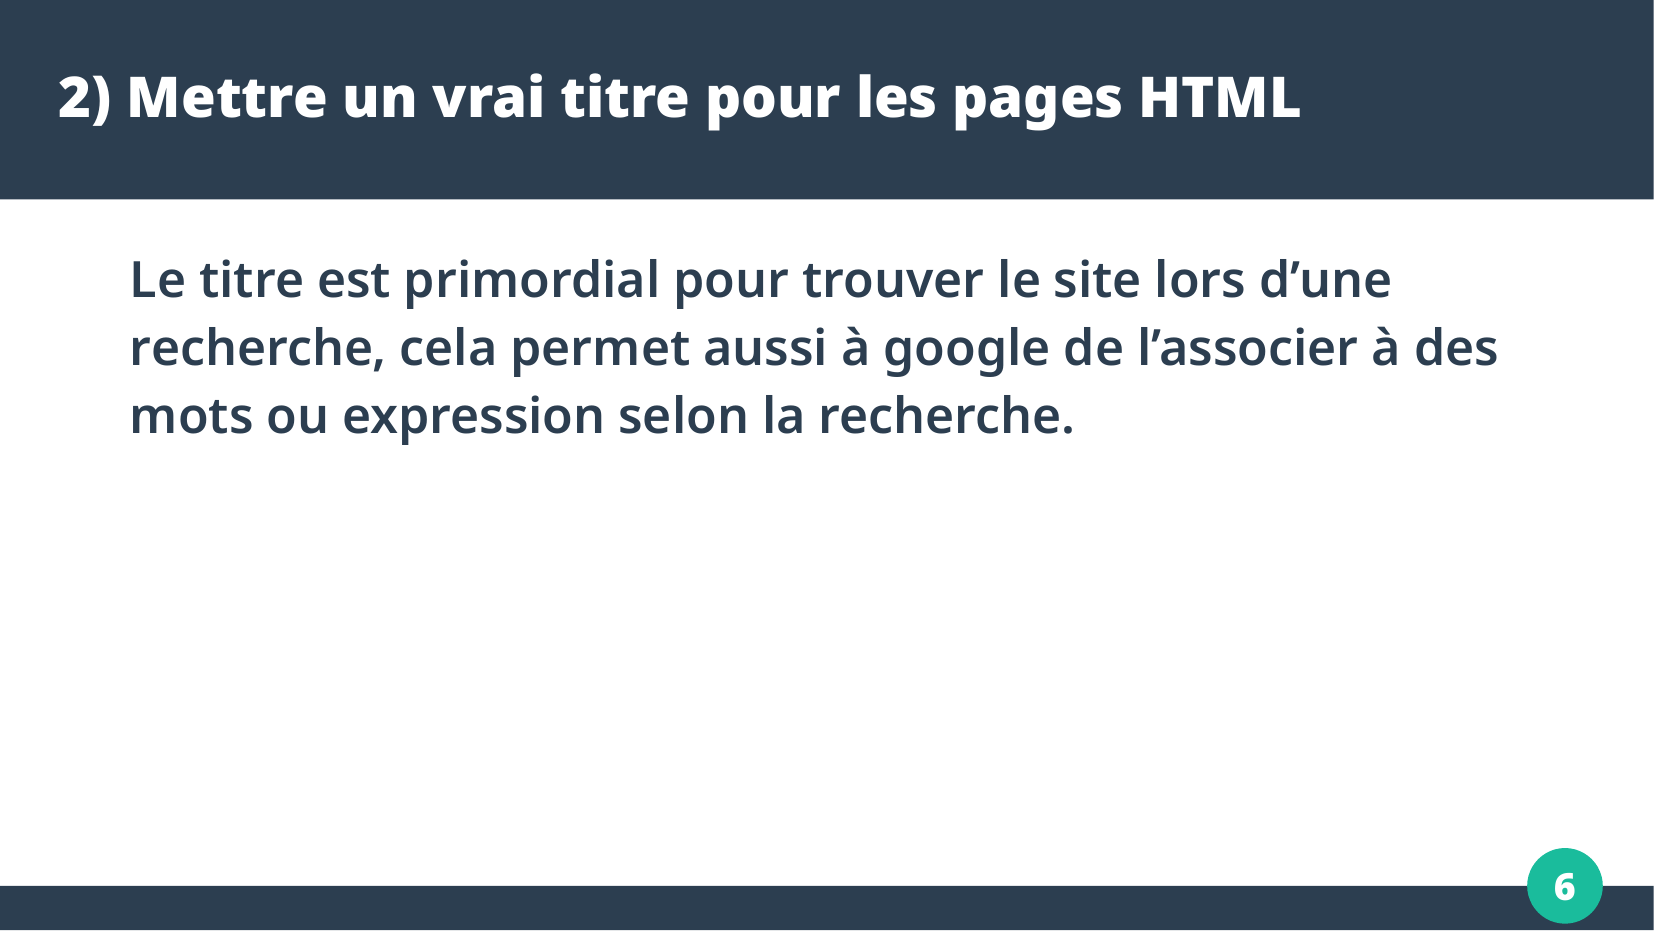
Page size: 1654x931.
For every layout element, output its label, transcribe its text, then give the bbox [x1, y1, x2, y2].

title 2) Mettre un vrai titre pour les pages HTML [59, 37, 1595, 156]
list Le titre est primordial pour trouver le site lors d’une recherche, cela permet aussi à google de l’associer à des mots ou expression selon la recherche. [59, 243, 1595, 680]
